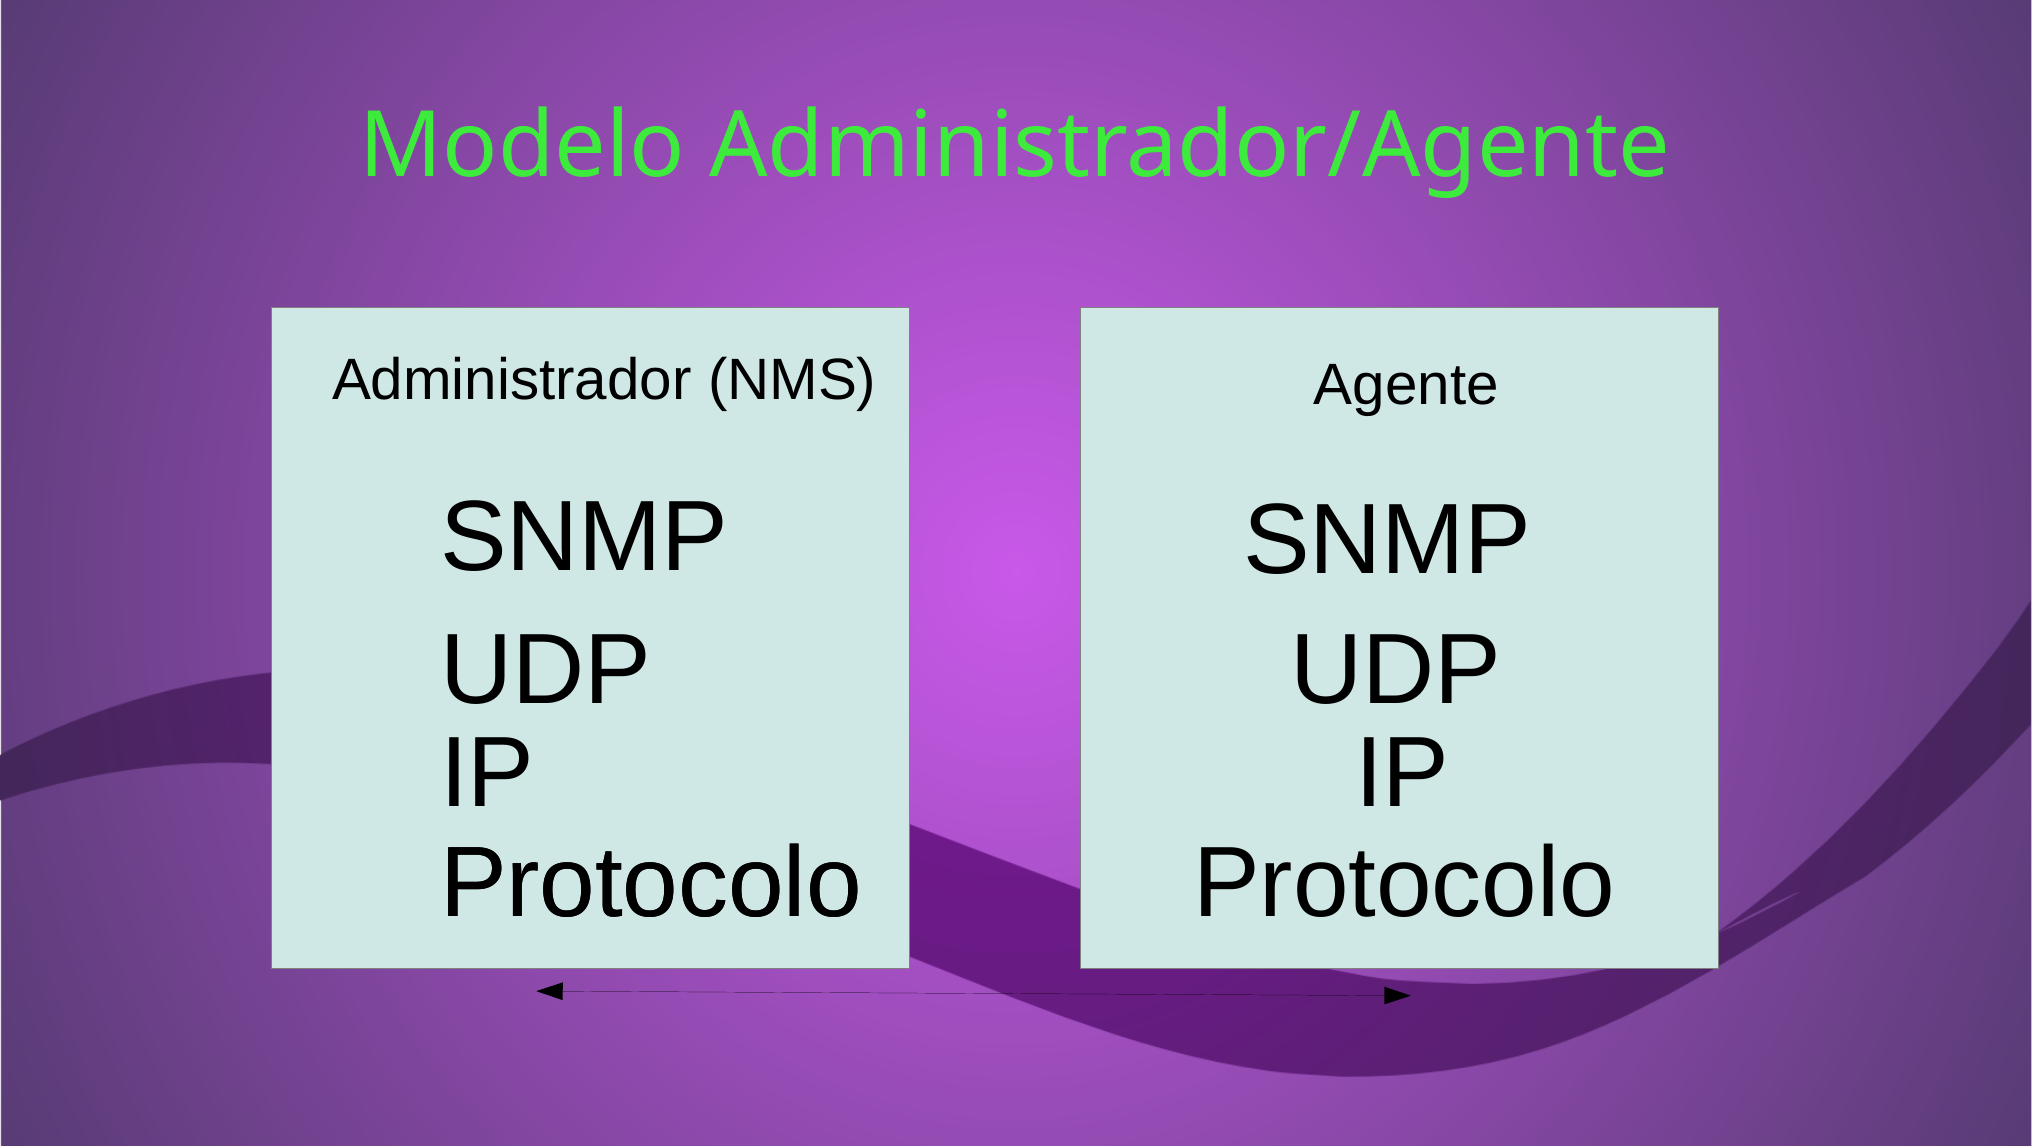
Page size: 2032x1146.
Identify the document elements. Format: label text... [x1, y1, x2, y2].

text_box UDP [1275, 605, 1517, 733]
title Modelo Administrador/Agente [101, 45, 1930, 237]
text_box IP [425, 733, 550, 818]
text_box UDP [425, 605, 667, 733]
text_box SNMP [425, 472, 744, 599]
text_box [271, 307, 910, 969]
text_box Protocolo [1178, 818, 1630, 945]
text_box Protocolo [425, 818, 877, 945]
text_box [1080, 307, 1719, 969]
text_box Administrador (NMS) [317, 339, 892, 420]
text_box Agente [1299, 344, 1514, 425]
text_box IP [1340, 708, 1465, 818]
text_box SNMP [1228, 475, 1548, 603]
picture [0, 0, 2032, 1146]
